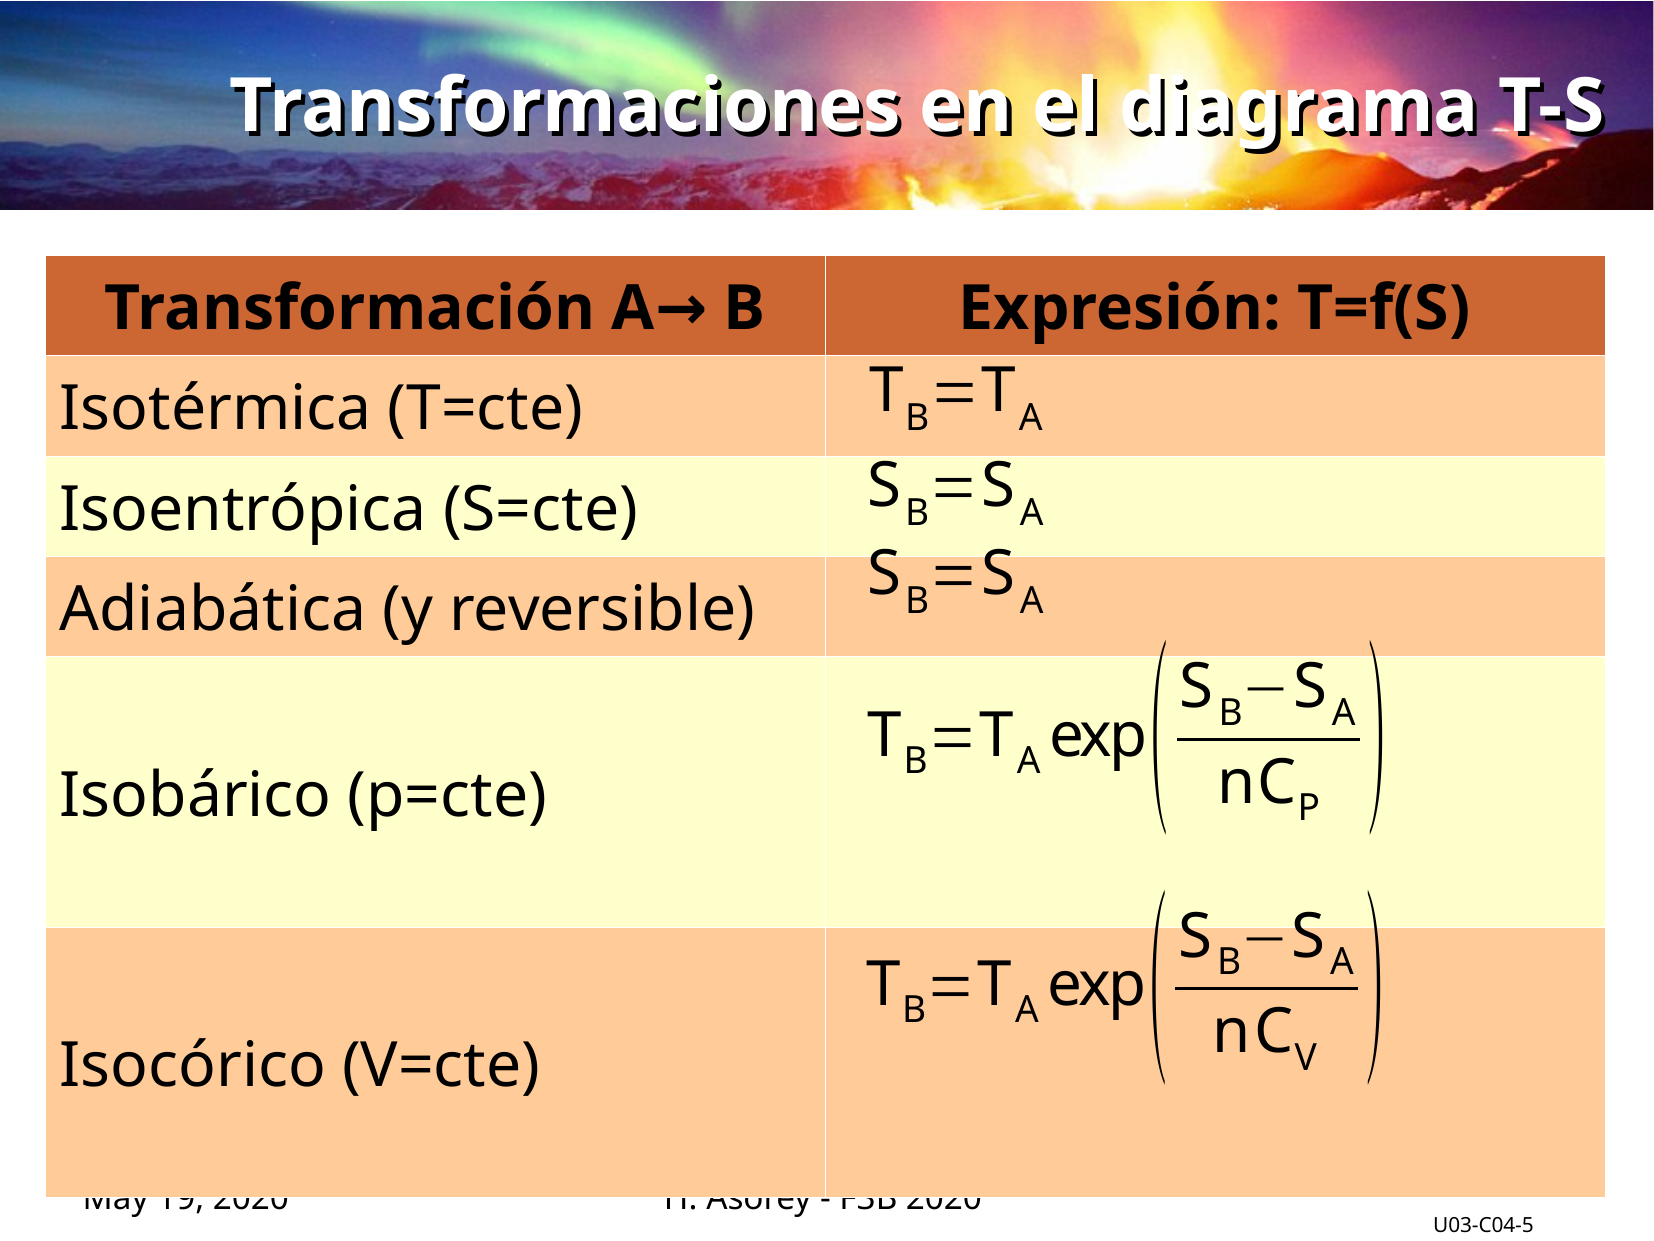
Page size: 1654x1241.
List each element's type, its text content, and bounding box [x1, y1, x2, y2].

table_cell Isotérmica (T=cte) [46, 356, 825, 456]
chart [861, 446, 1051, 534]
table_header Expresión: T=f(S) [826, 256, 1605, 355]
table_cell [826, 356, 1605, 456]
table_cell [826, 457, 1605, 556]
table_cell Isocórico (V=cte) [46, 928, 825, 1197]
table_cell Isoentrópica (S=cte) [46, 457, 825, 556]
chart [858, 886, 1391, 1089]
table_cell Isobárico (p=cte) [46, 657, 825, 927]
chart [860, 637, 1393, 840]
title Transformaciones en el diagrama T-S [45, 15, 1606, 191]
table_cell Adiabática (y reversible) [46, 557, 825, 656]
table_cell [826, 557, 1605, 656]
chart [861, 535, 1051, 623]
table_cell [826, 928, 1605, 1197]
table_cell [826, 657, 1605, 927]
picture [0, 1, 1654, 210]
table_header Transformación A→ B [46, 256, 825, 355]
text_box U03-C04-5 [1268, 1145, 1621, 1238]
chart [861, 352, 1050, 439]
